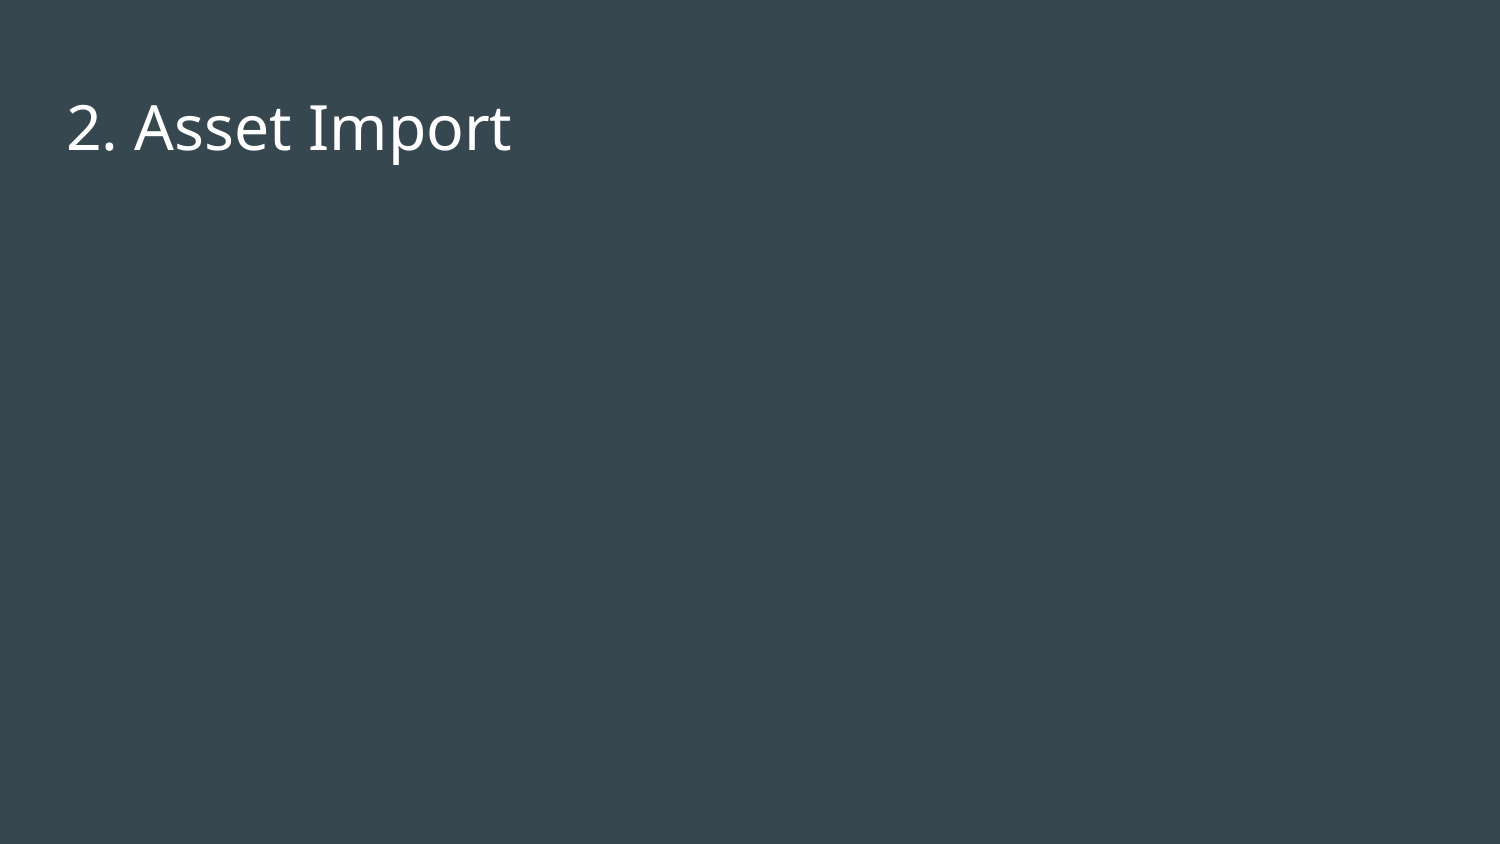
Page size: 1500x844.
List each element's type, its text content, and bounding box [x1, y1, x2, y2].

title 2. Asset Import [51, 72, 1449, 167]
